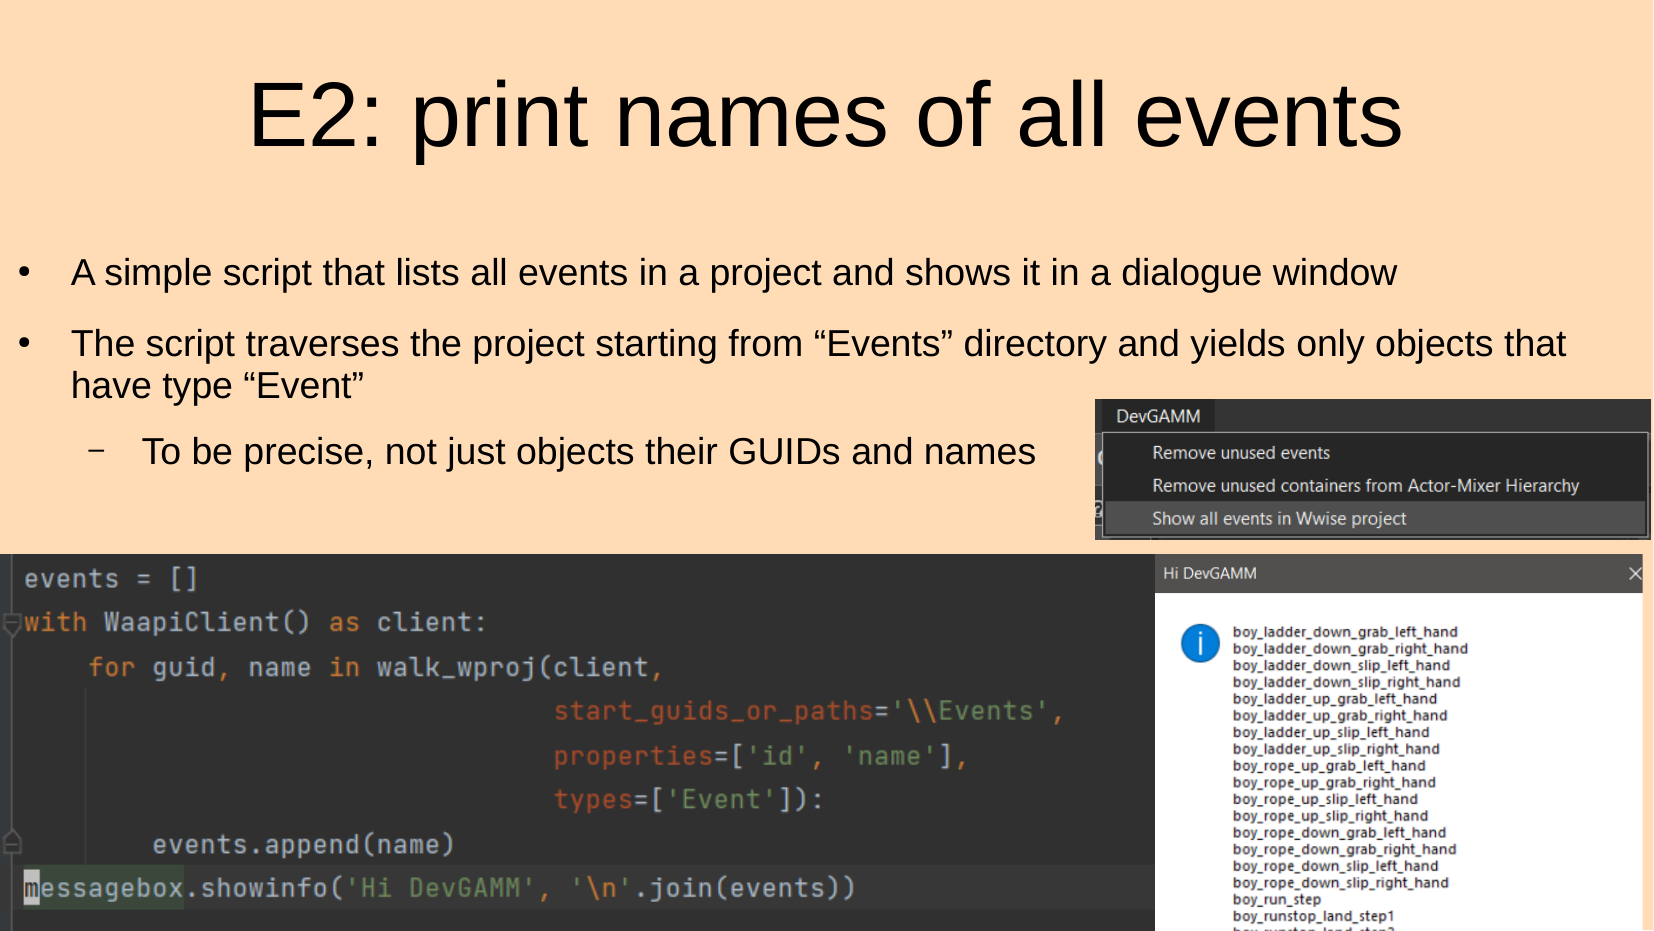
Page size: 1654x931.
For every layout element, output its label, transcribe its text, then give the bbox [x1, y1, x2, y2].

list A simple script that lists all events in a project and shows it in a dialogue window The script traverses the project starting from “Events” directory and yields only objects that have type “Event” To be precise, not just objects their GUIDs and names [0, 180, 1576, 554]
picture [0, 554, 1643, 931]
title E2: print names of all events [82, 37, 1571, 180]
picture [1095, 399, 1651, 541]
